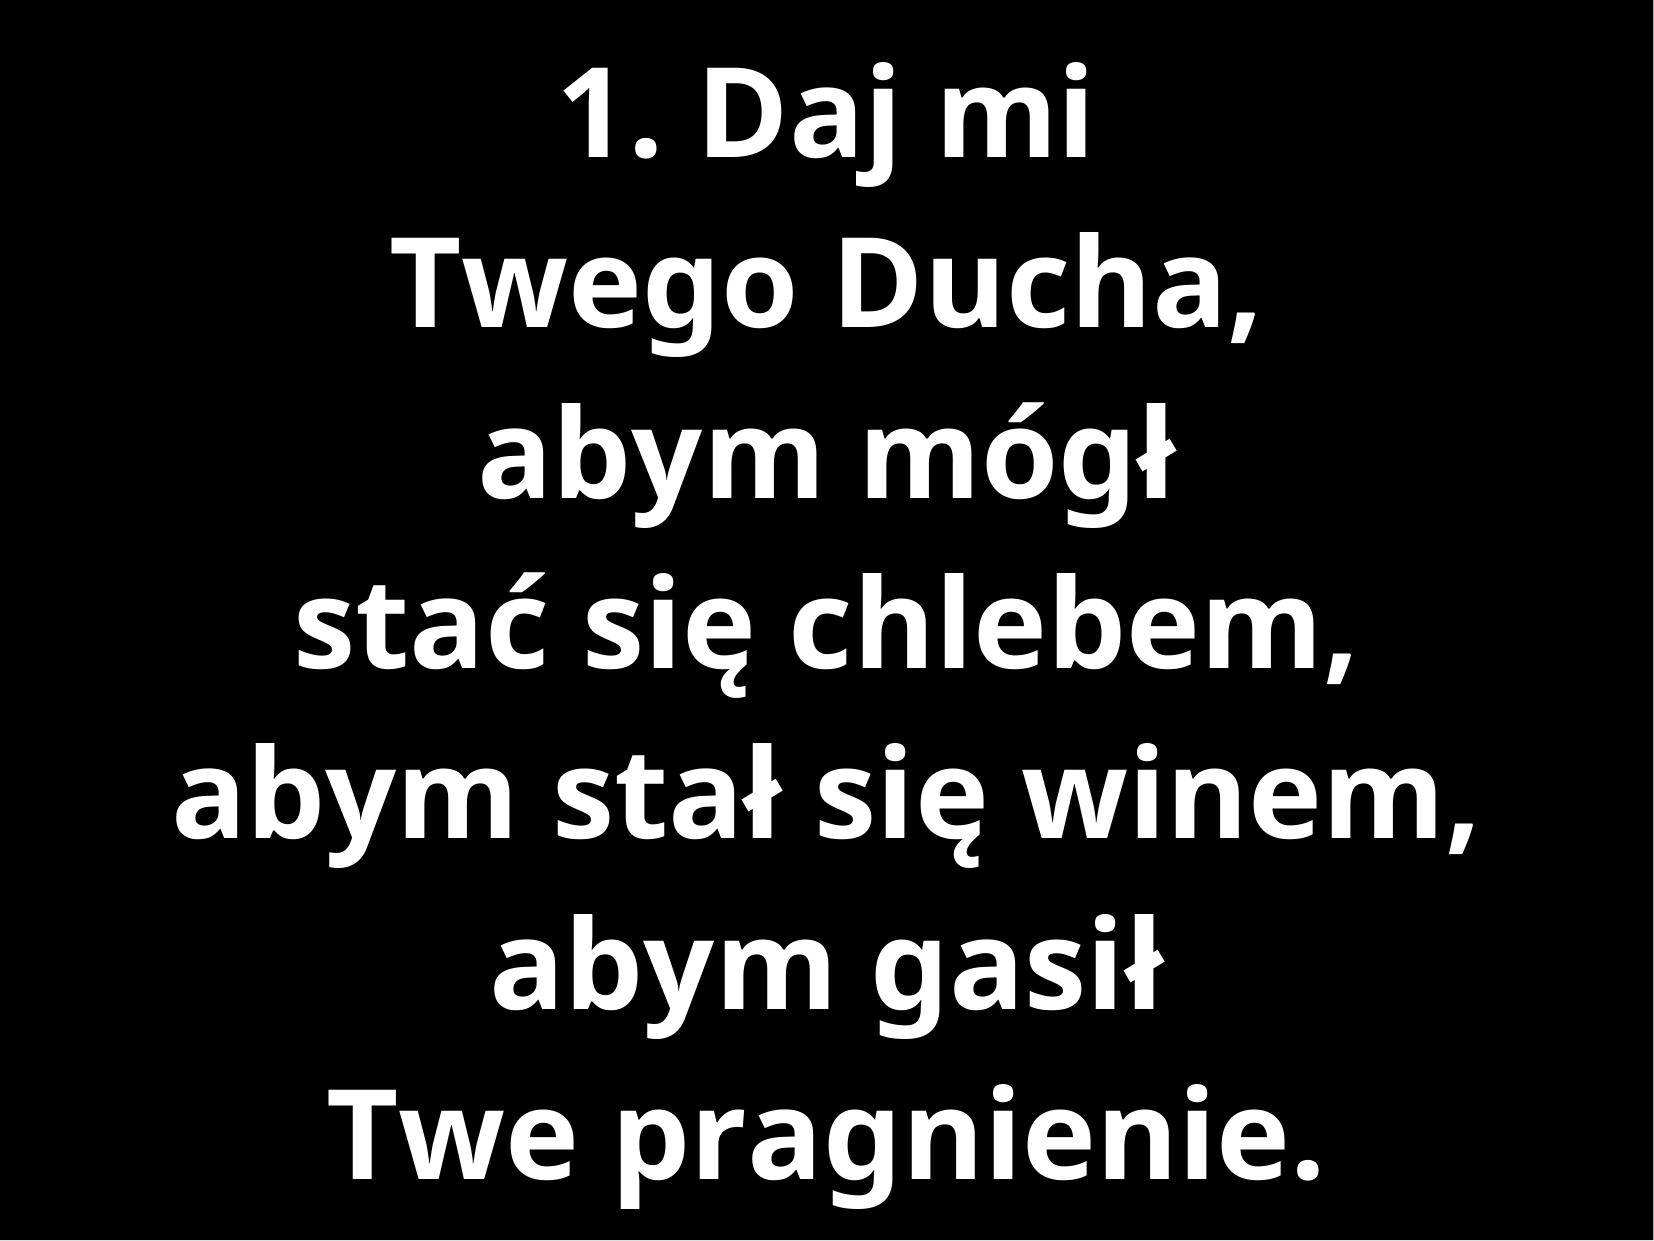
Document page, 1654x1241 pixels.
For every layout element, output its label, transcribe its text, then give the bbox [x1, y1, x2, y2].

title 1. Daj mi Twego Ducha, abym mógł stać się chlebem, abym stał się winem, abym gasił Twe pragnienie. [0, 0, 1654, 1241]
